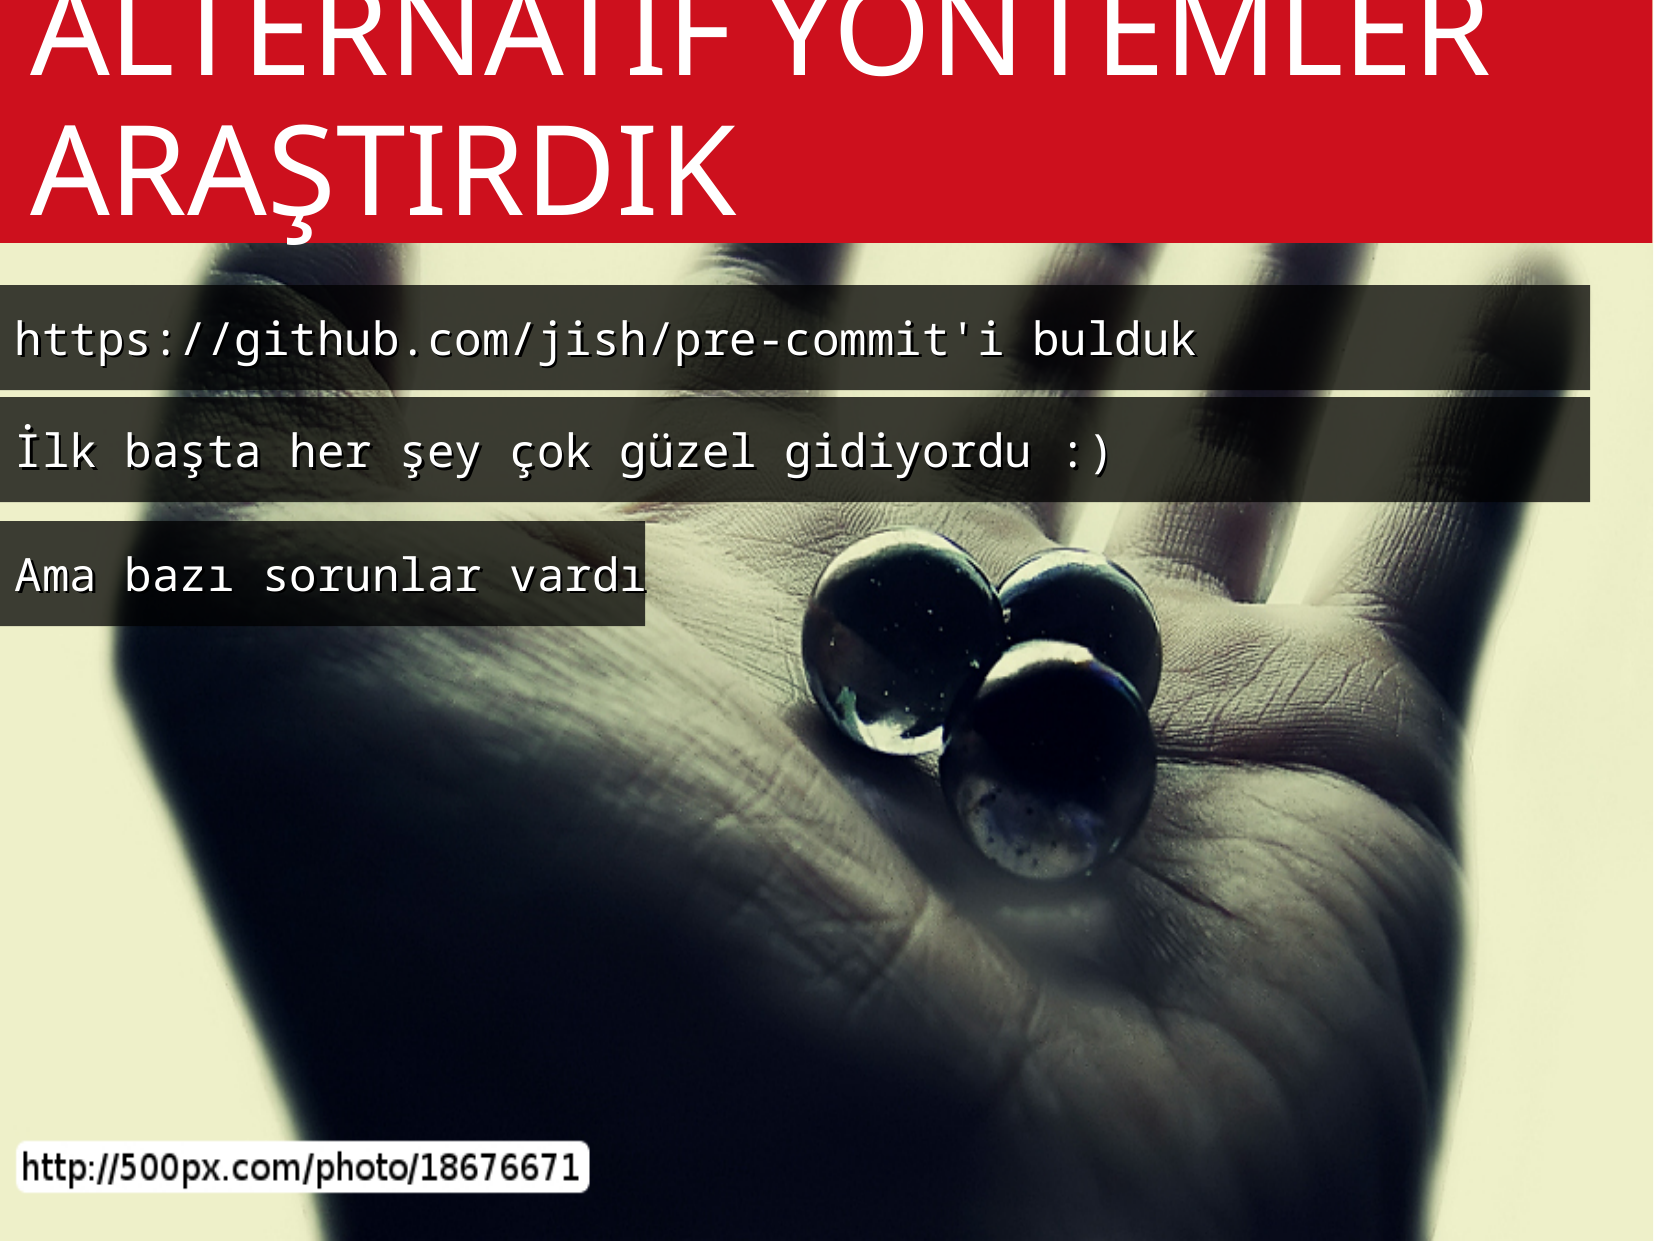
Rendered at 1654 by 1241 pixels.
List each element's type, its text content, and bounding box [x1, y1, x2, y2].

text_box Ama bazı sorunlar vardı [0, 521, 646, 627]
picture [0, 0, 1654, 1241]
text_box İlk başta her şey çok güzel gidiyordu :) [0, 397, 1591, 503]
title ALTERNATİF YÖNTEMLER ARAŞTIRDIK [0, 0, 1653, 207]
text_box https://github.com/jish/pre-commit'i bulduk [0, 285, 1591, 391]
